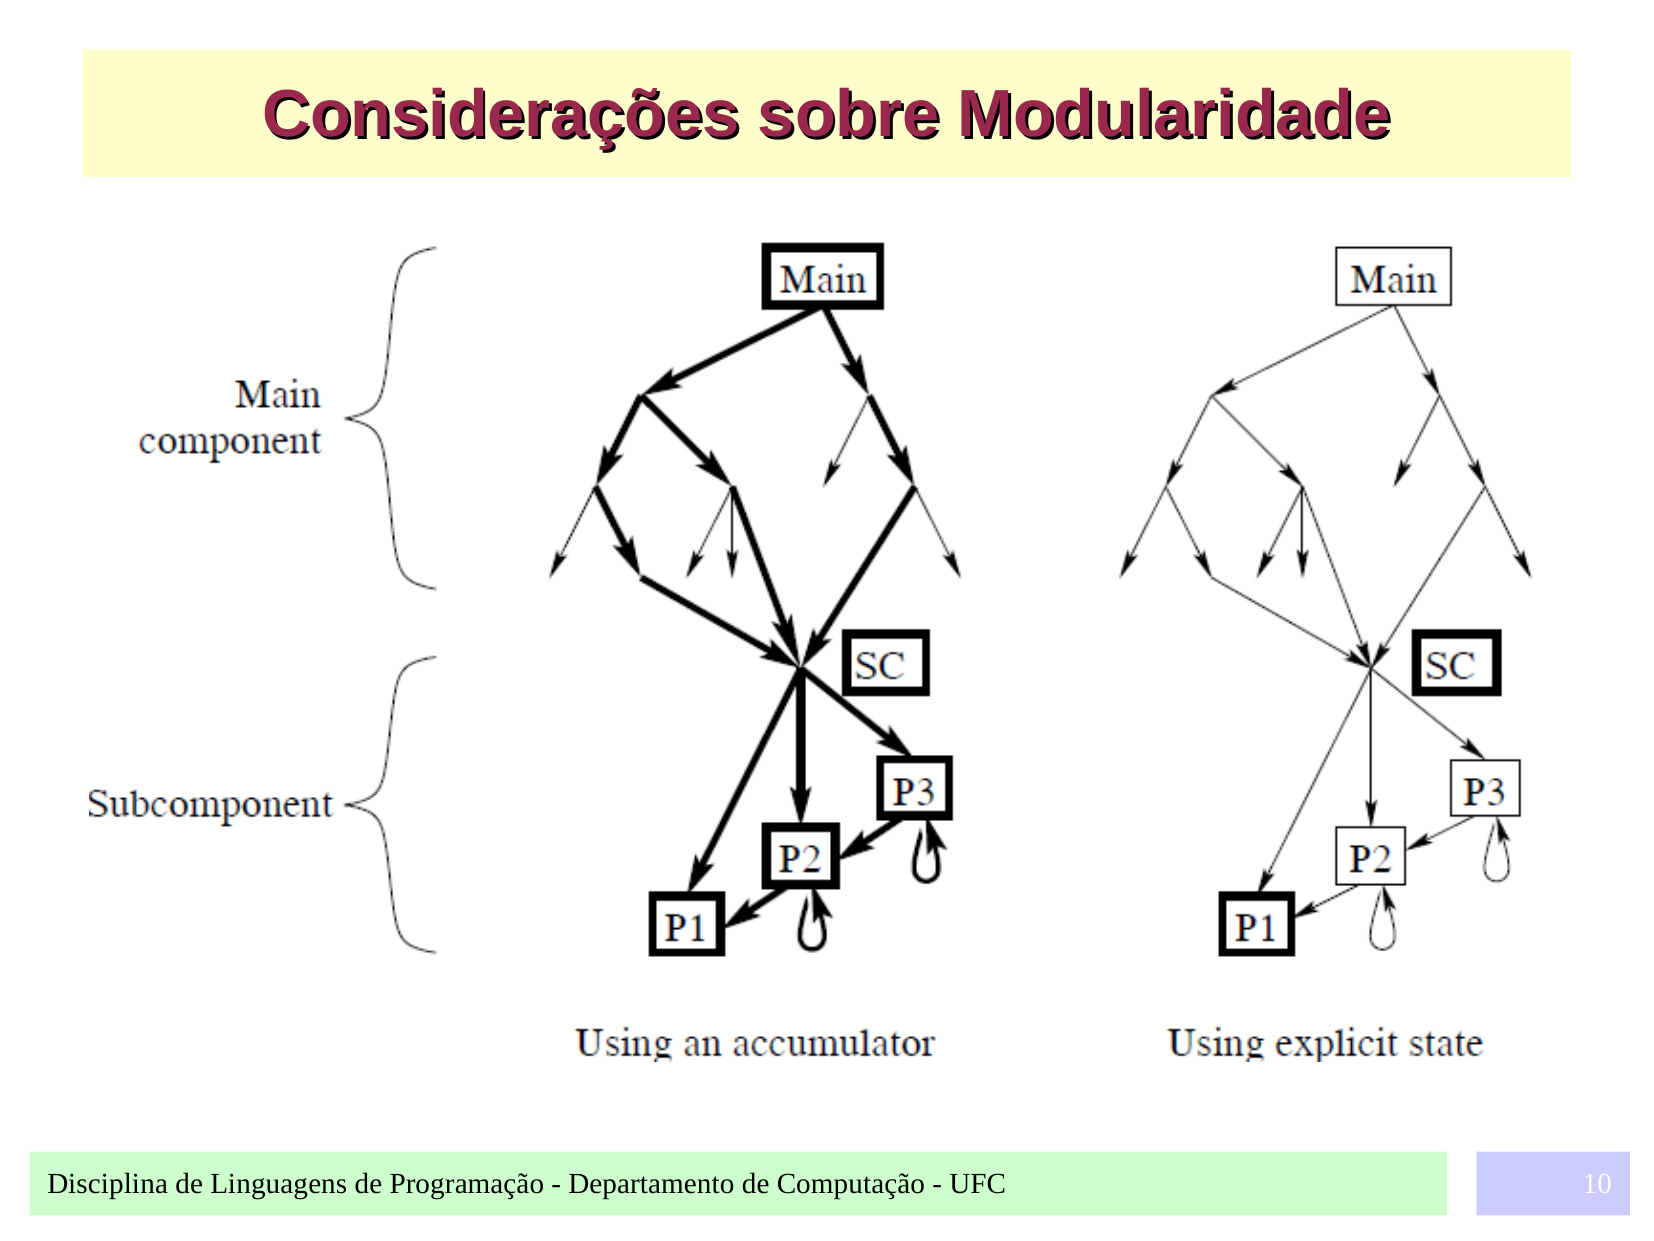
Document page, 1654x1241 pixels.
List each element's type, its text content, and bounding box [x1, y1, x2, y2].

picture [89, 228, 1548, 1062]
title Considerações sobre Modularidade [82, 49, 1571, 178]
